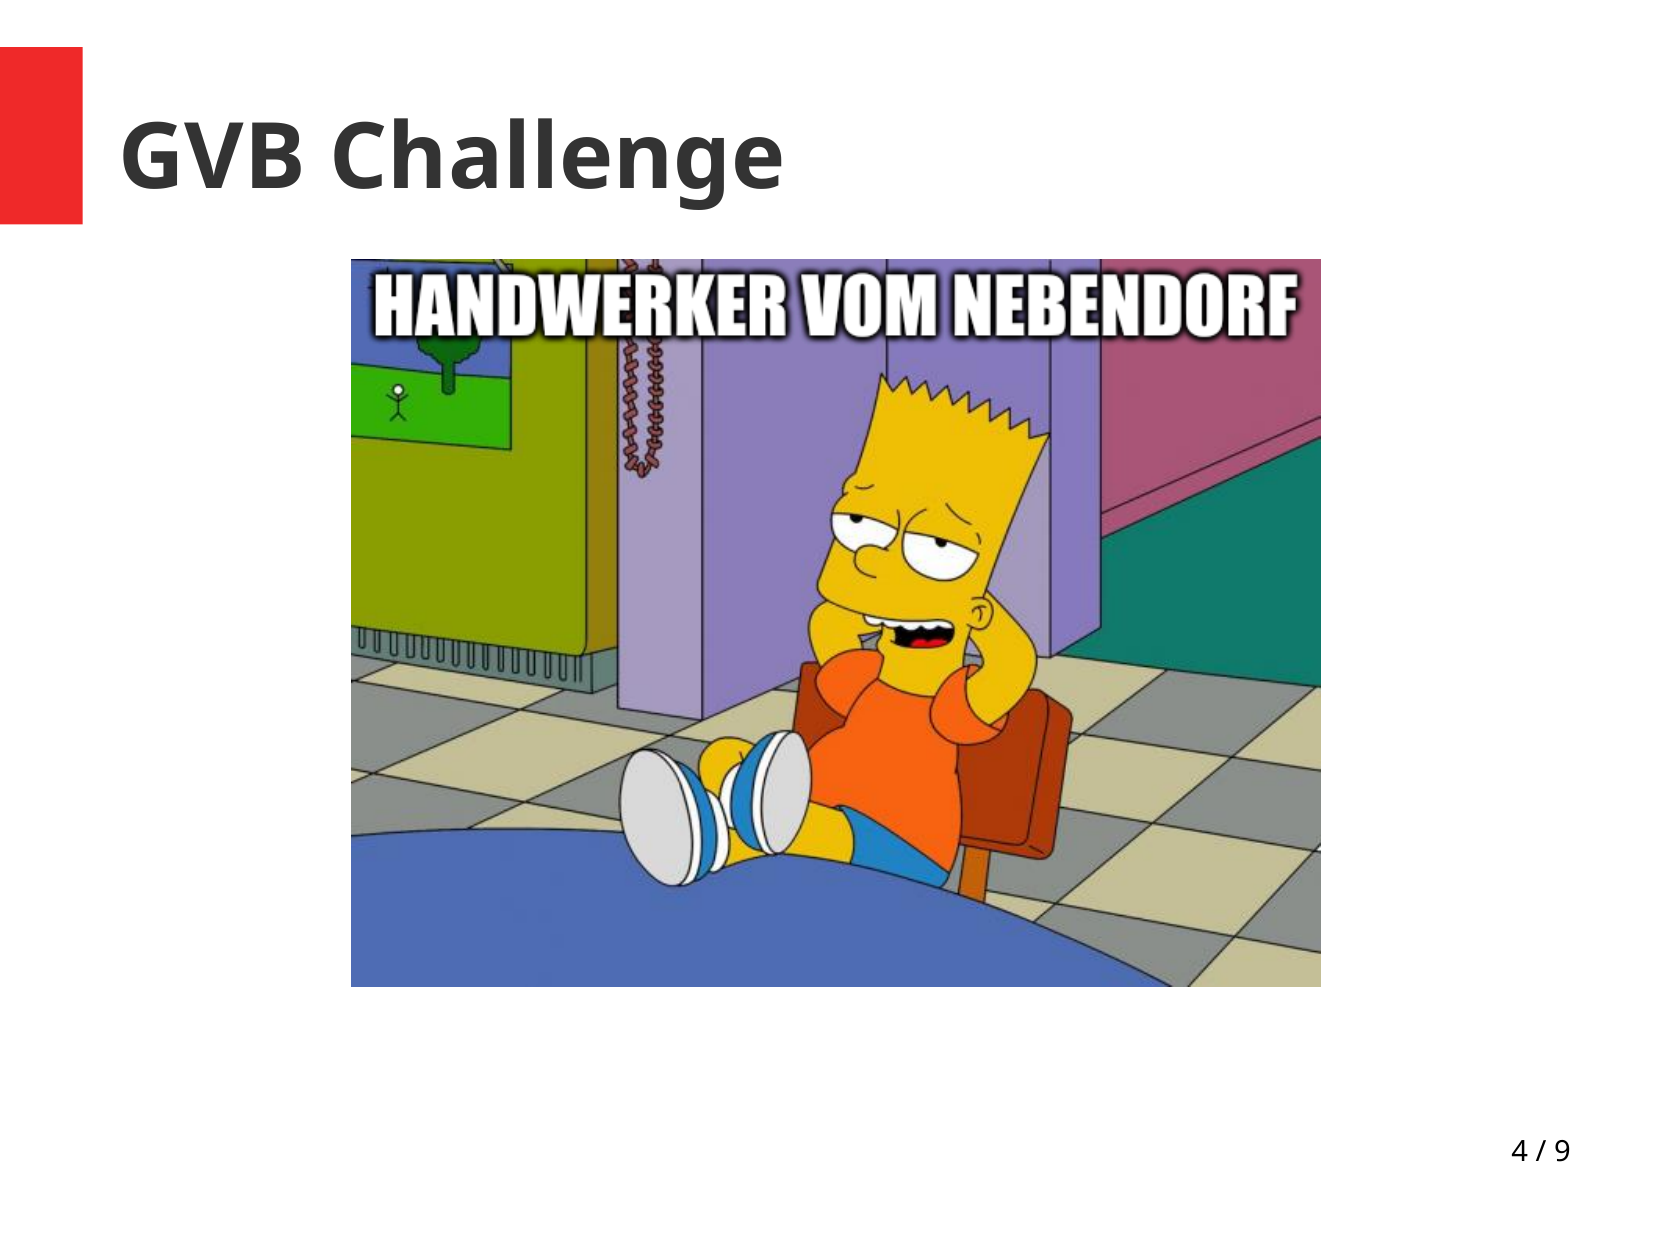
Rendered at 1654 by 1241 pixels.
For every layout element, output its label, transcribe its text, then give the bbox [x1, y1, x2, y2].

title GVB Challenge [118, 49, 1571, 257]
picture [351, 259, 1321, 987]
